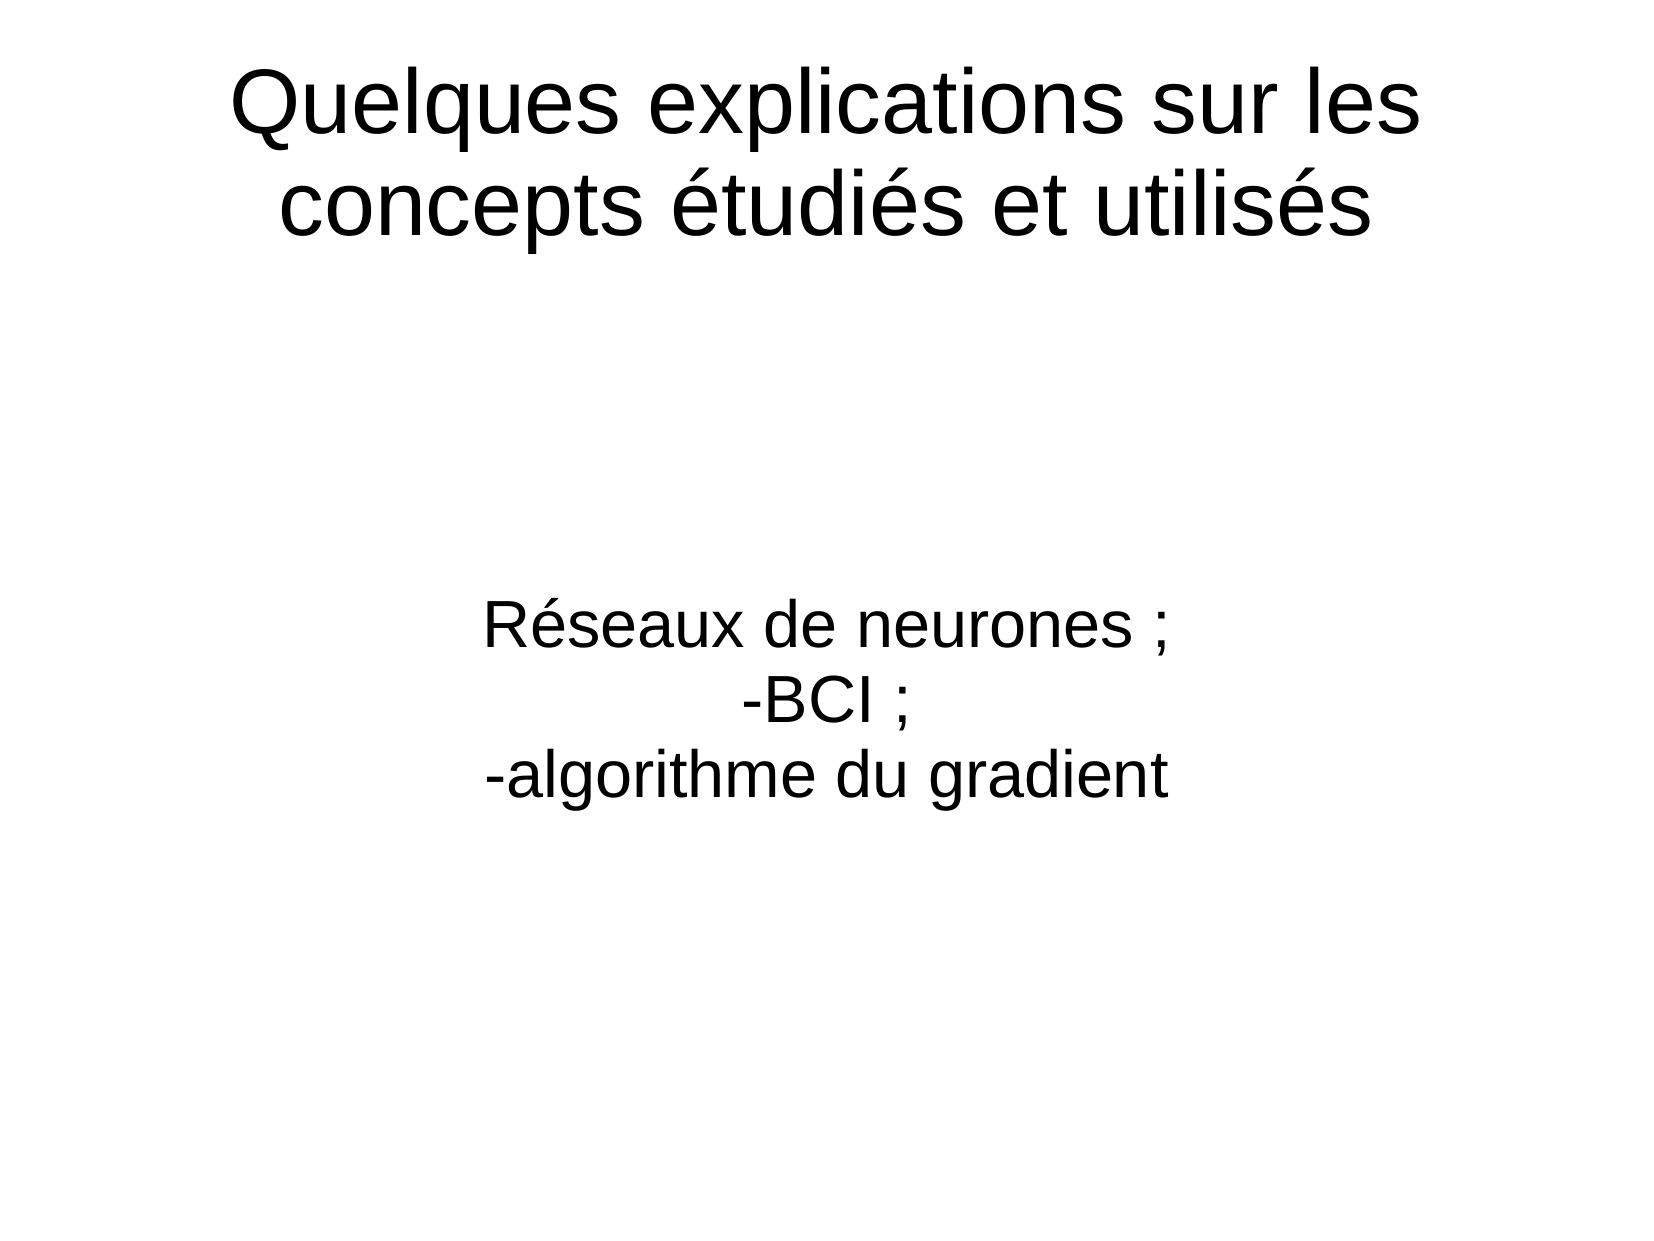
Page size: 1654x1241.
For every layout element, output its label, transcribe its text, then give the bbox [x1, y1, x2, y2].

subtitle Réseaux de neurones ; -BCI ; -algorithme du gradient [82, 290, 1571, 1109]
title Quelques explications sur les concepts étudiés et utilisés [82, 49, 1571, 257]
